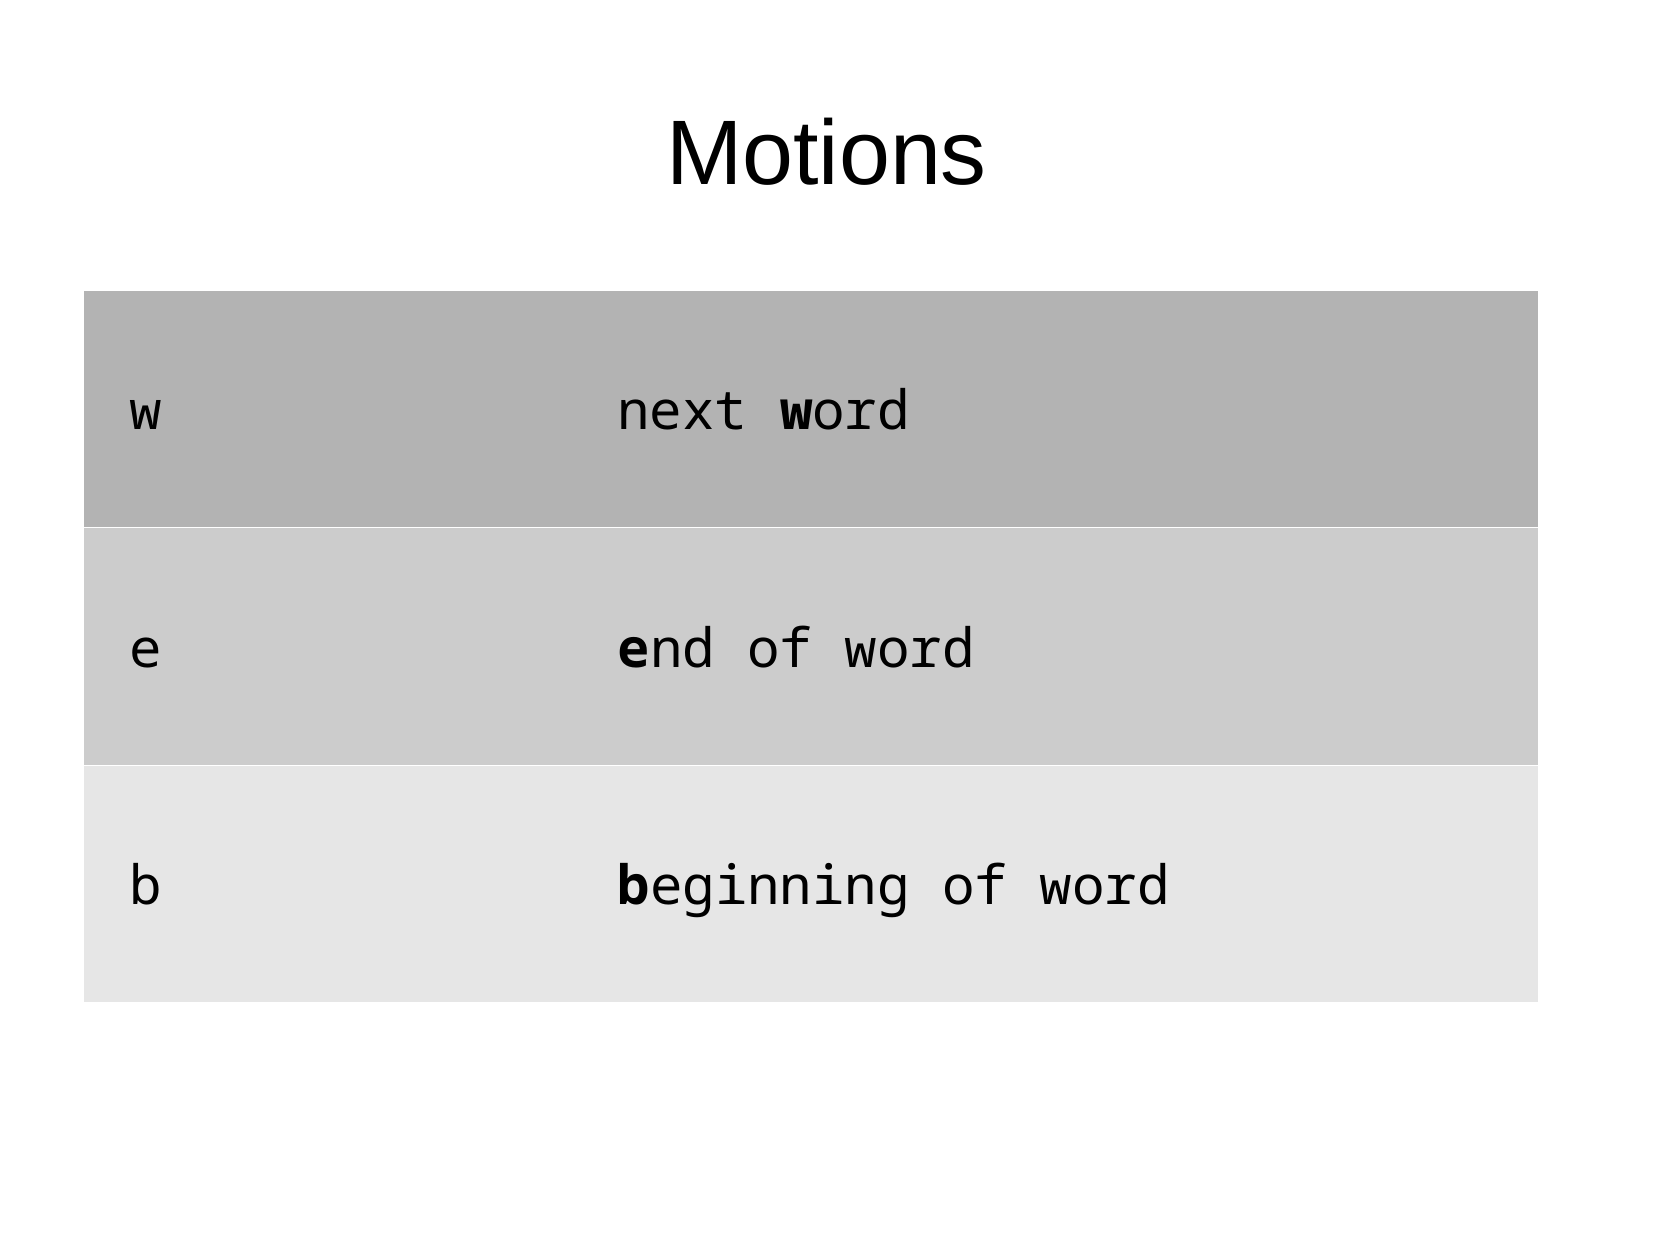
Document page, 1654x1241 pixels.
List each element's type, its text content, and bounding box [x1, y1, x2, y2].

title Motions [82, 49, 1571, 257]
table_header w next word [84, 291, 1538, 527]
table_cell b beginning of word [84, 766, 1538, 1002]
table_cell e end of word [84, 528, 1538, 765]
